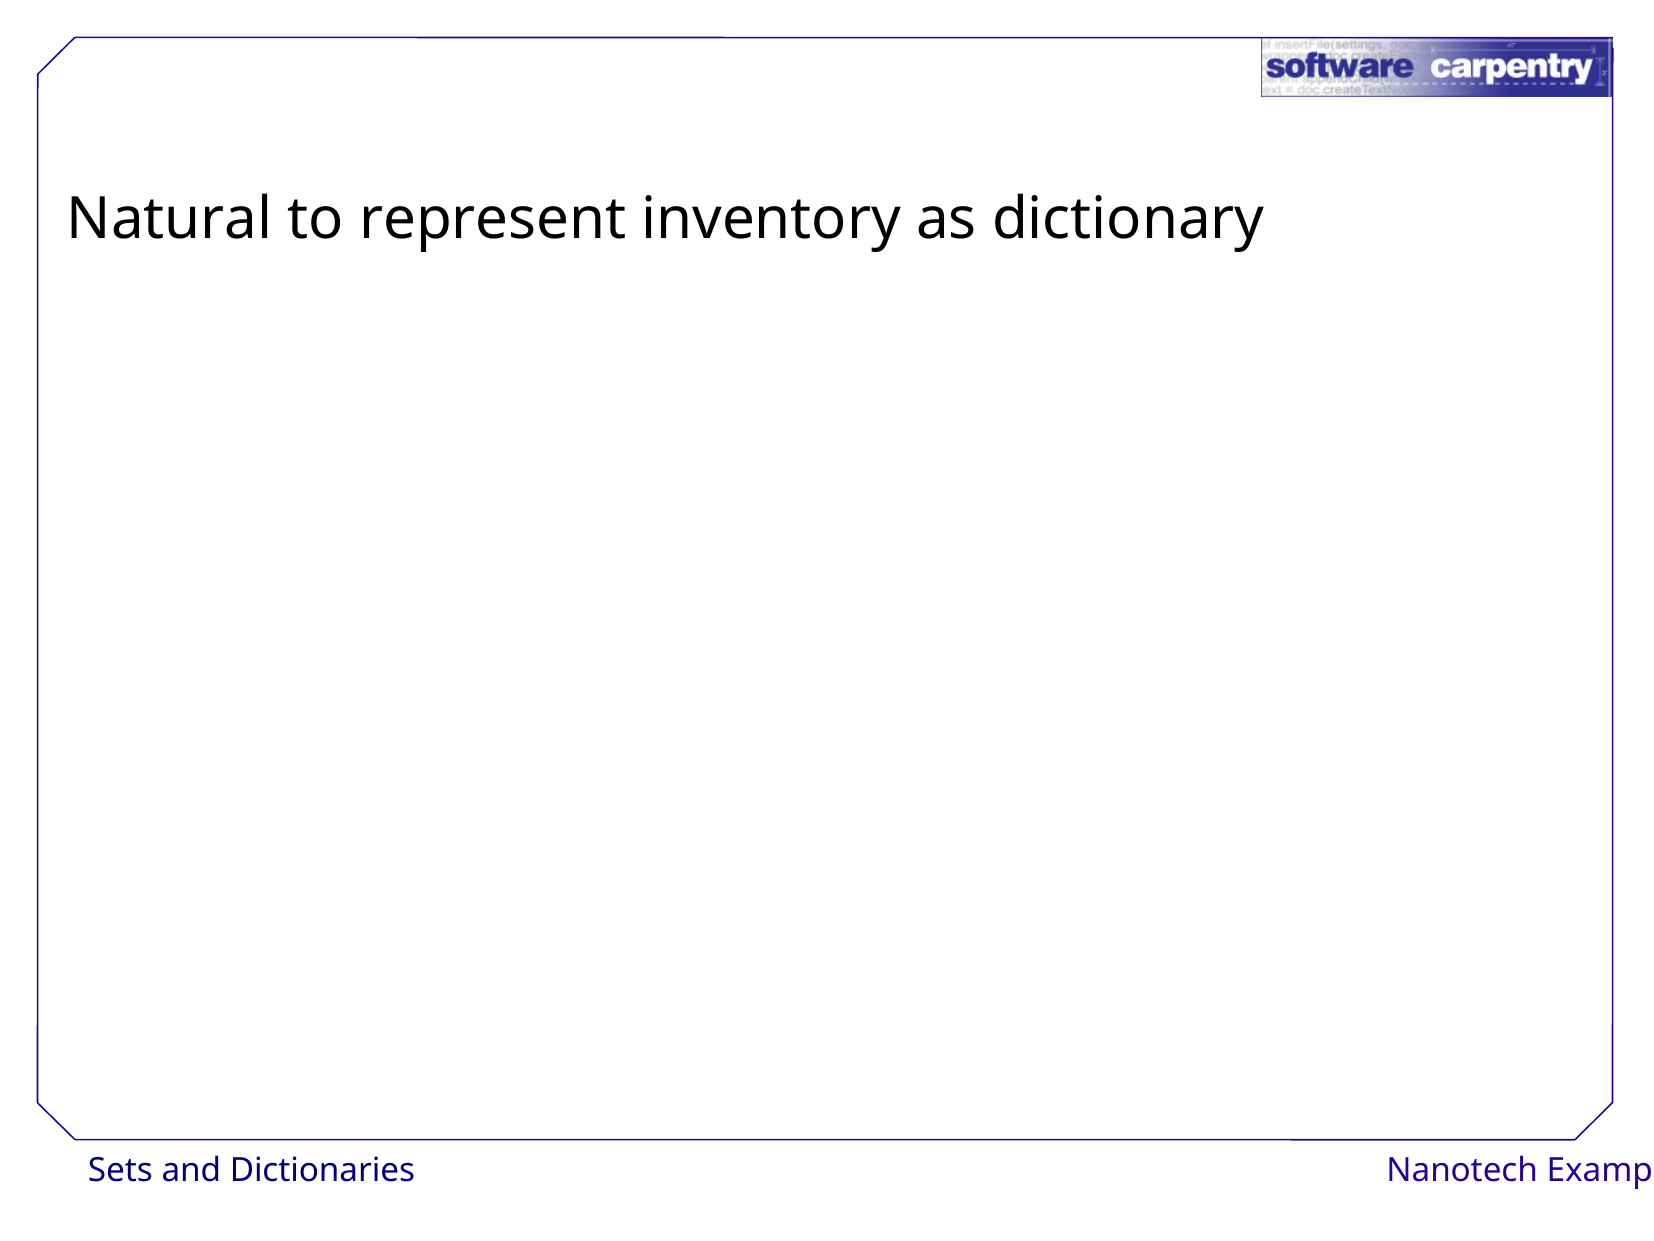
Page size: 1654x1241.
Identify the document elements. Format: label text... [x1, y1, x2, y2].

text_box Natural to represent inventory as dictionary [52, 138, 1430, 259]
picture [1261, 39, 1613, 97]
